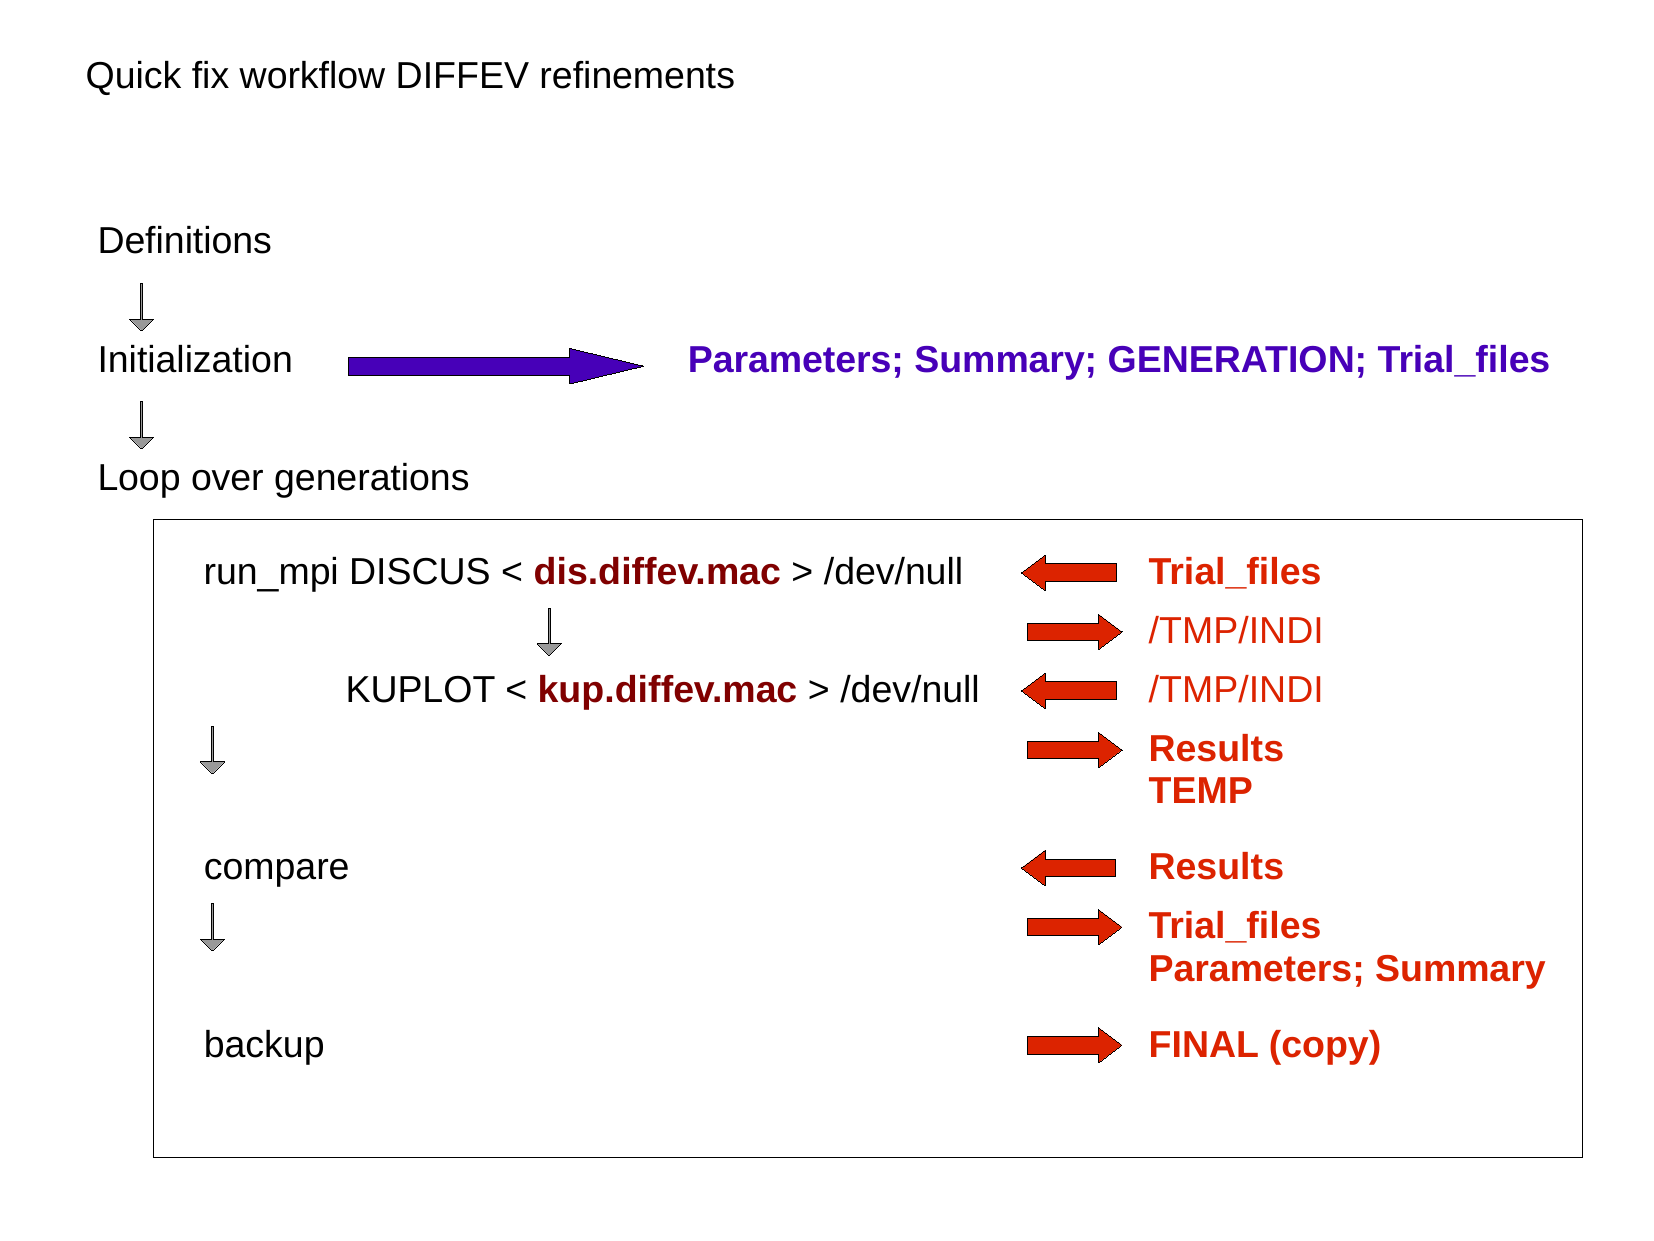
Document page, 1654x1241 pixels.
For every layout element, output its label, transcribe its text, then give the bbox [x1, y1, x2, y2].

text_box Definitions [82, 212, 287, 270]
text_box /TMP/INDI [1133, 661, 1339, 719]
text_box run_mpi DISCUS < dis.diffev.mac > /dev/null [188, 543, 979, 601]
text_box compare [189, 838, 365, 896]
text_box Initialization [82, 330, 308, 388]
text_box Results [1133, 838, 1299, 896]
text_box Quick fix workflow DIFFEV refinements [70, 47, 751, 105]
text_box /TMP/INDI [1133, 602, 1339, 660]
text_box [348, 348, 644, 384]
text_box Results TEMP [1133, 720, 1299, 820]
text_box Trial_files [1133, 543, 1337, 601]
text_box [129, 283, 154, 331]
text_box [129, 401, 154, 449]
text_box Trial_files Parameters; Summary [1133, 897, 1561, 997]
text_box Loop over generations [82, 448, 485, 506]
text_box KUPLOT < kup.diffev.mac > /dev/null [330, 661, 995, 719]
text_box [153, 519, 1583, 1158]
text_box Parameters; Summary; GENERATION; Trial_files [673, 330, 1567, 388]
text_box backup [189, 1015, 340, 1073]
text_box FINAL (copy) [1133, 1015, 1397, 1073]
